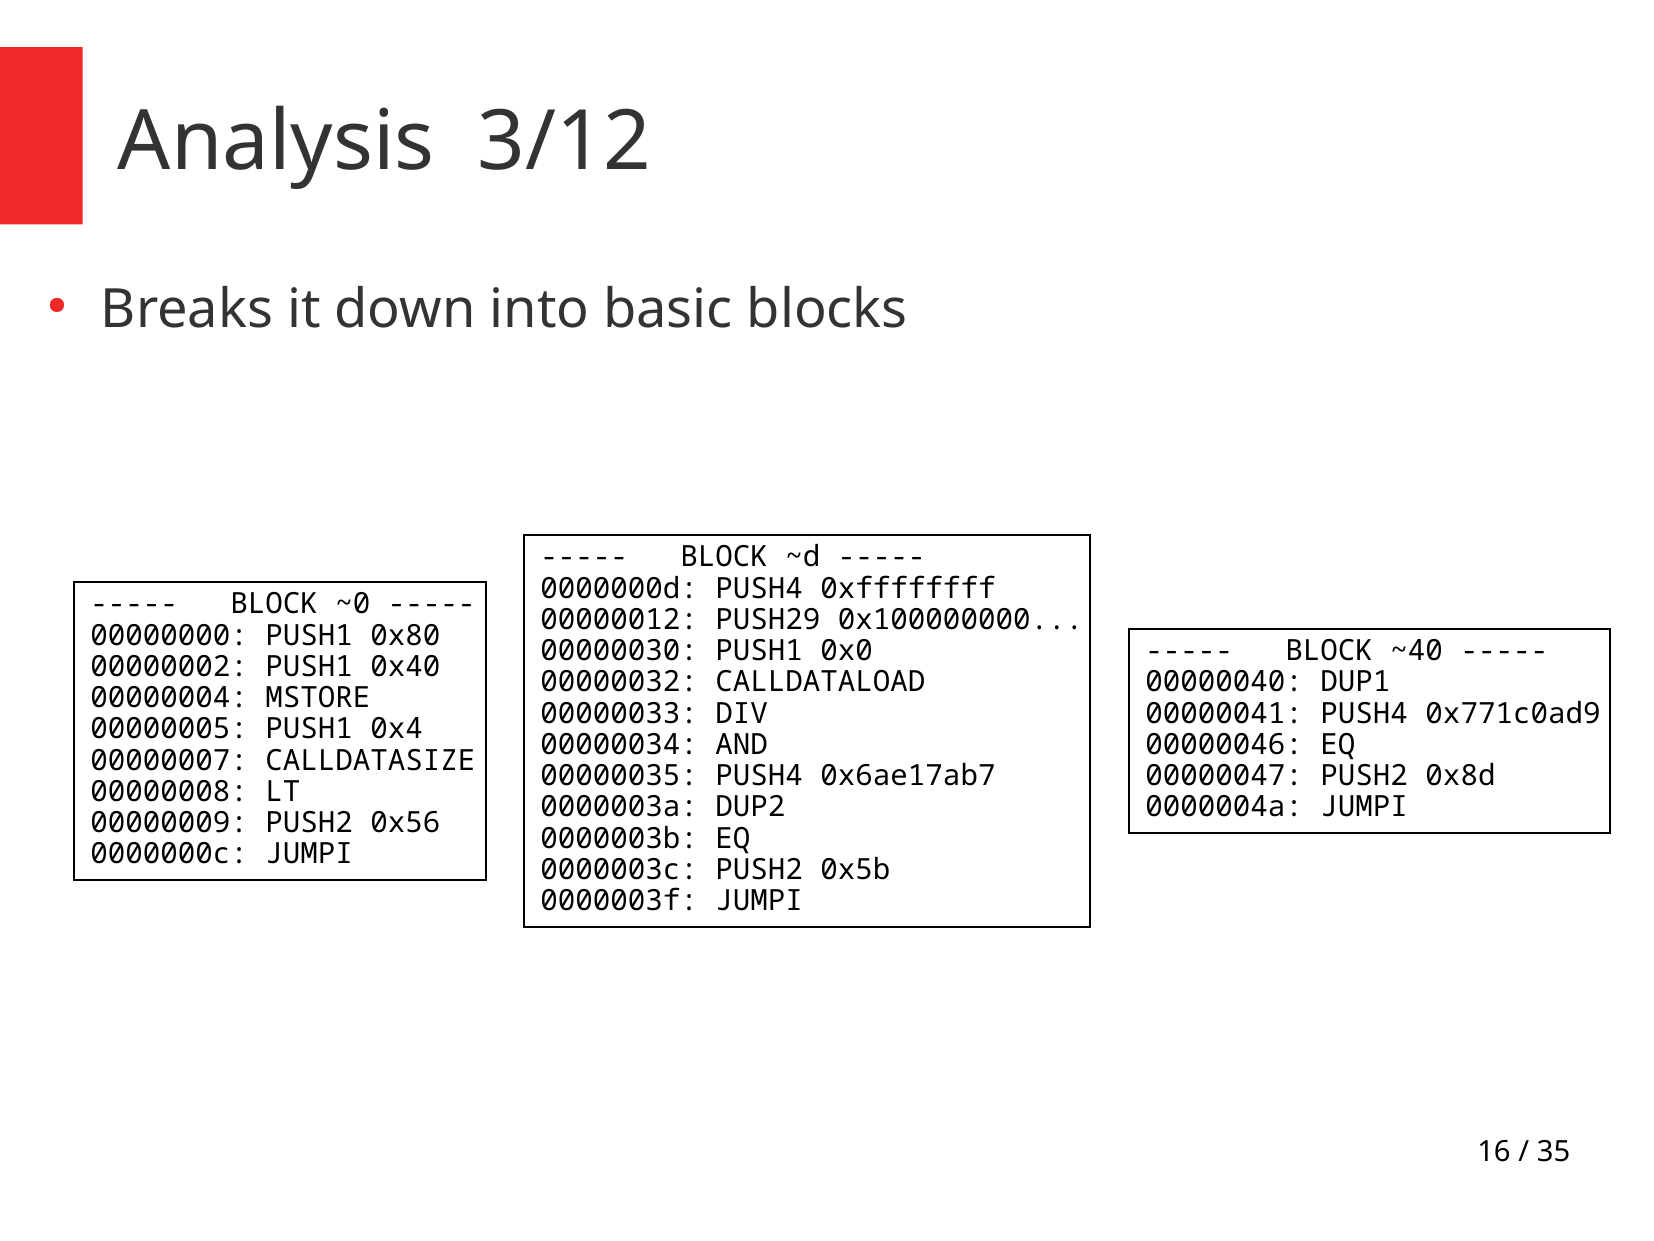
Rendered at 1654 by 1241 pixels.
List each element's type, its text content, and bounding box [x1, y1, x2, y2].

list Breaks it down into basic blocks [29, 270, 1620, 361]
title Analysis 3/12 [117, 33, 1571, 241]
picture [64, 525, 1620, 938]
